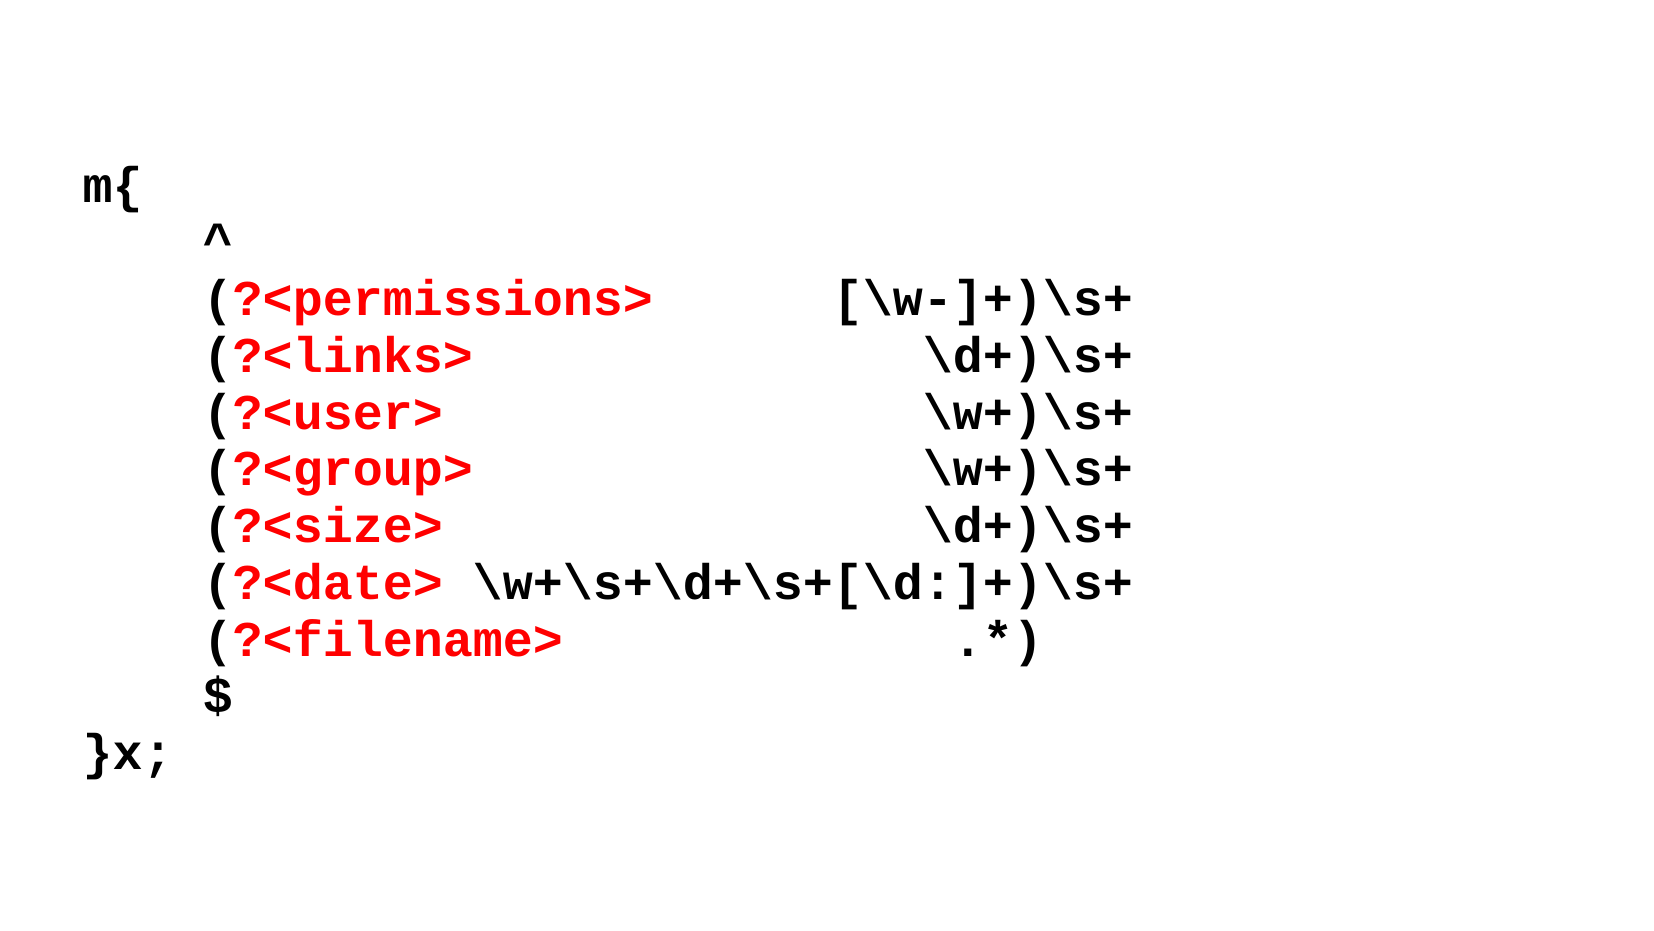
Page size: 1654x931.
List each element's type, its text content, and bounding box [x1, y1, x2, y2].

title m{ ^ (?<permissions> [\w-]+)\s+ (?<links> \d+)\s+ (?<user> \w+)\s+ (?<group> \w+)\s+ (?<size> \d+)\s+ (?<date> \w+\s+\d+\s+[\d:]+)\s+ (?<filename> .*) $ }x; [82, 37, 1571, 908]
